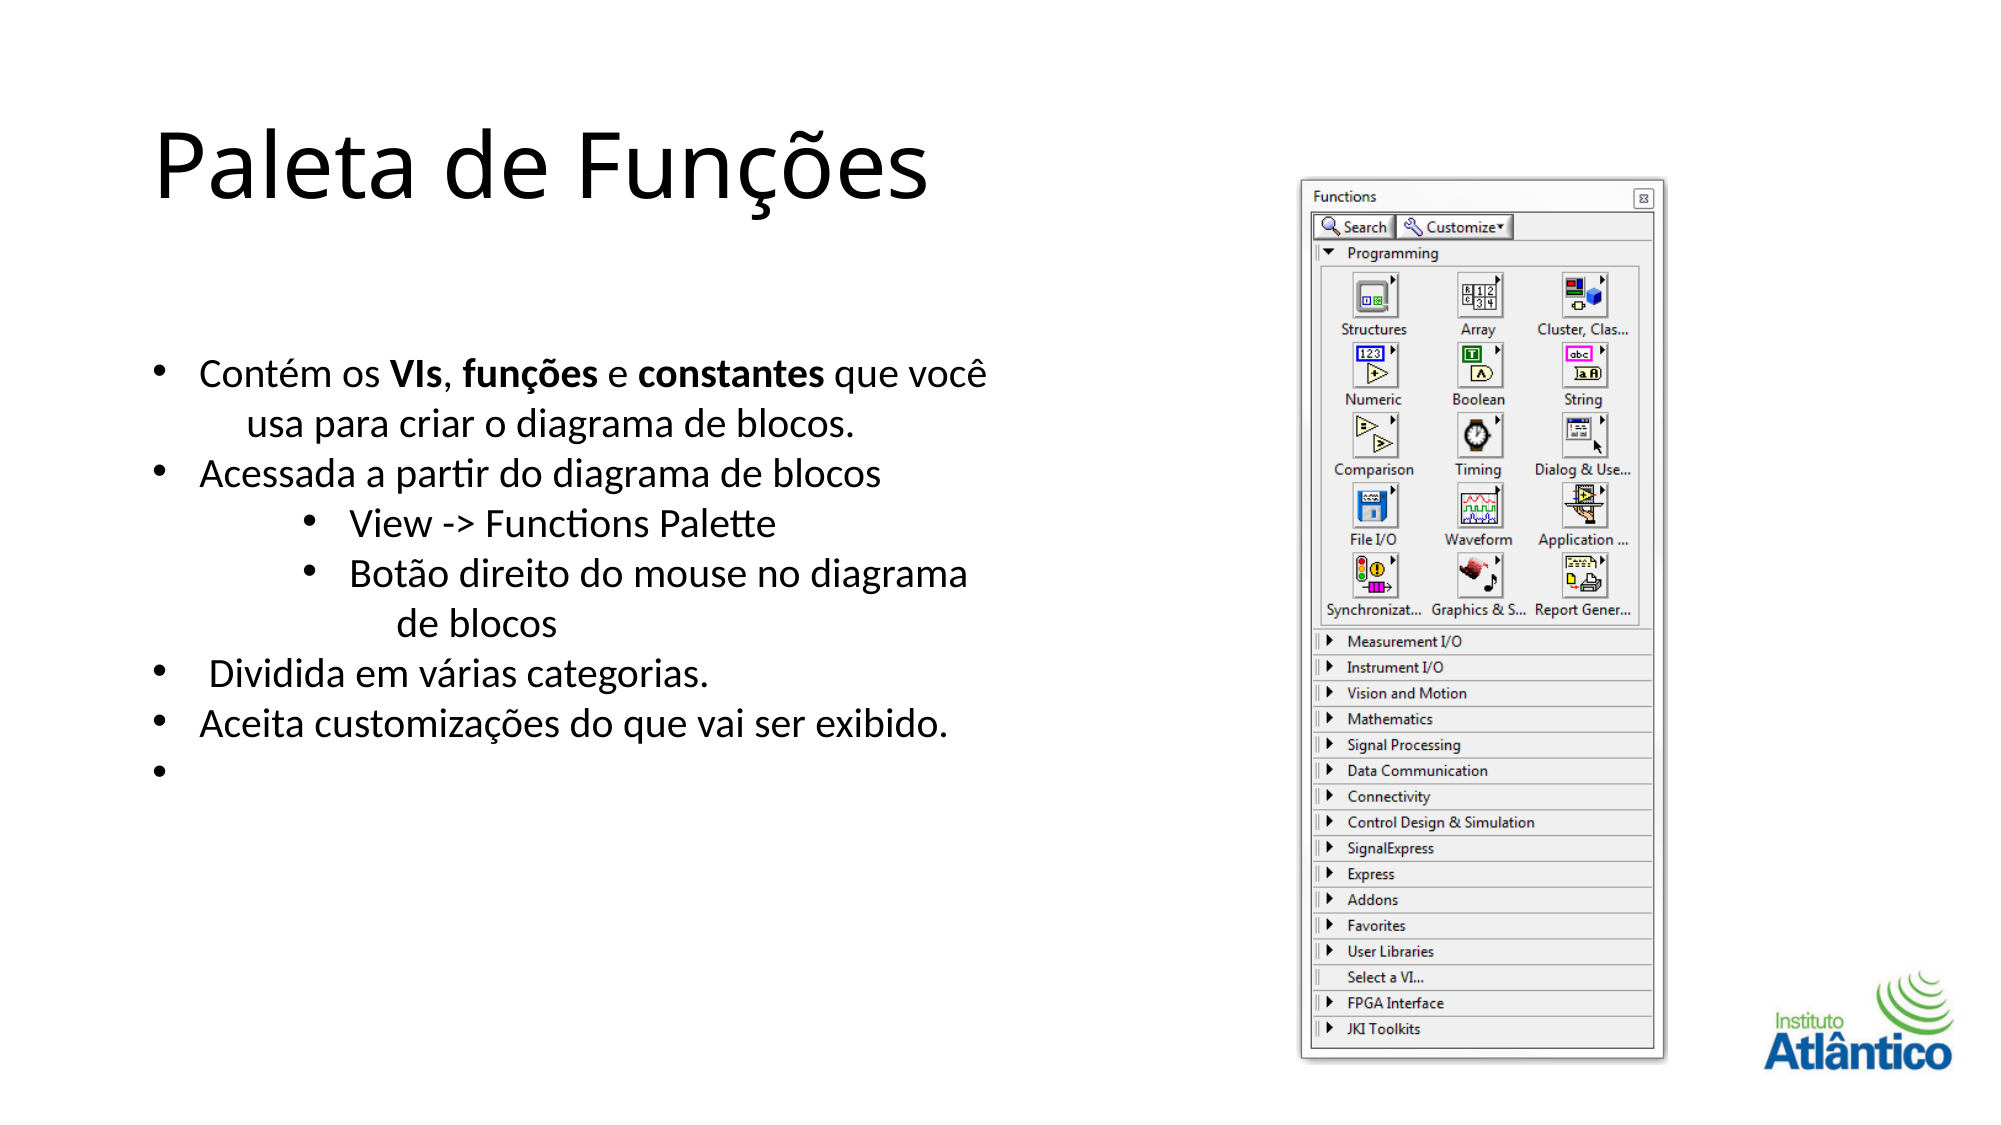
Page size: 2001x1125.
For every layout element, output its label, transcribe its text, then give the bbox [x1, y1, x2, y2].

text_box Contém os VIs, funções e constantes que você usa para criar o diagrama de blocos. Acessada a partir do diagrama de blocos View -> Functions Palette Botão direito do mouse no diagrama de blocos Dividida em várias categorias. Aceita customizações do que vai ser exibido. [137, 337, 1014, 808]
picture [1717, 930, 2000, 1120]
picture [1296, 177, 1668, 1065]
title Paleta de Funções [137, 59, 1863, 278]
